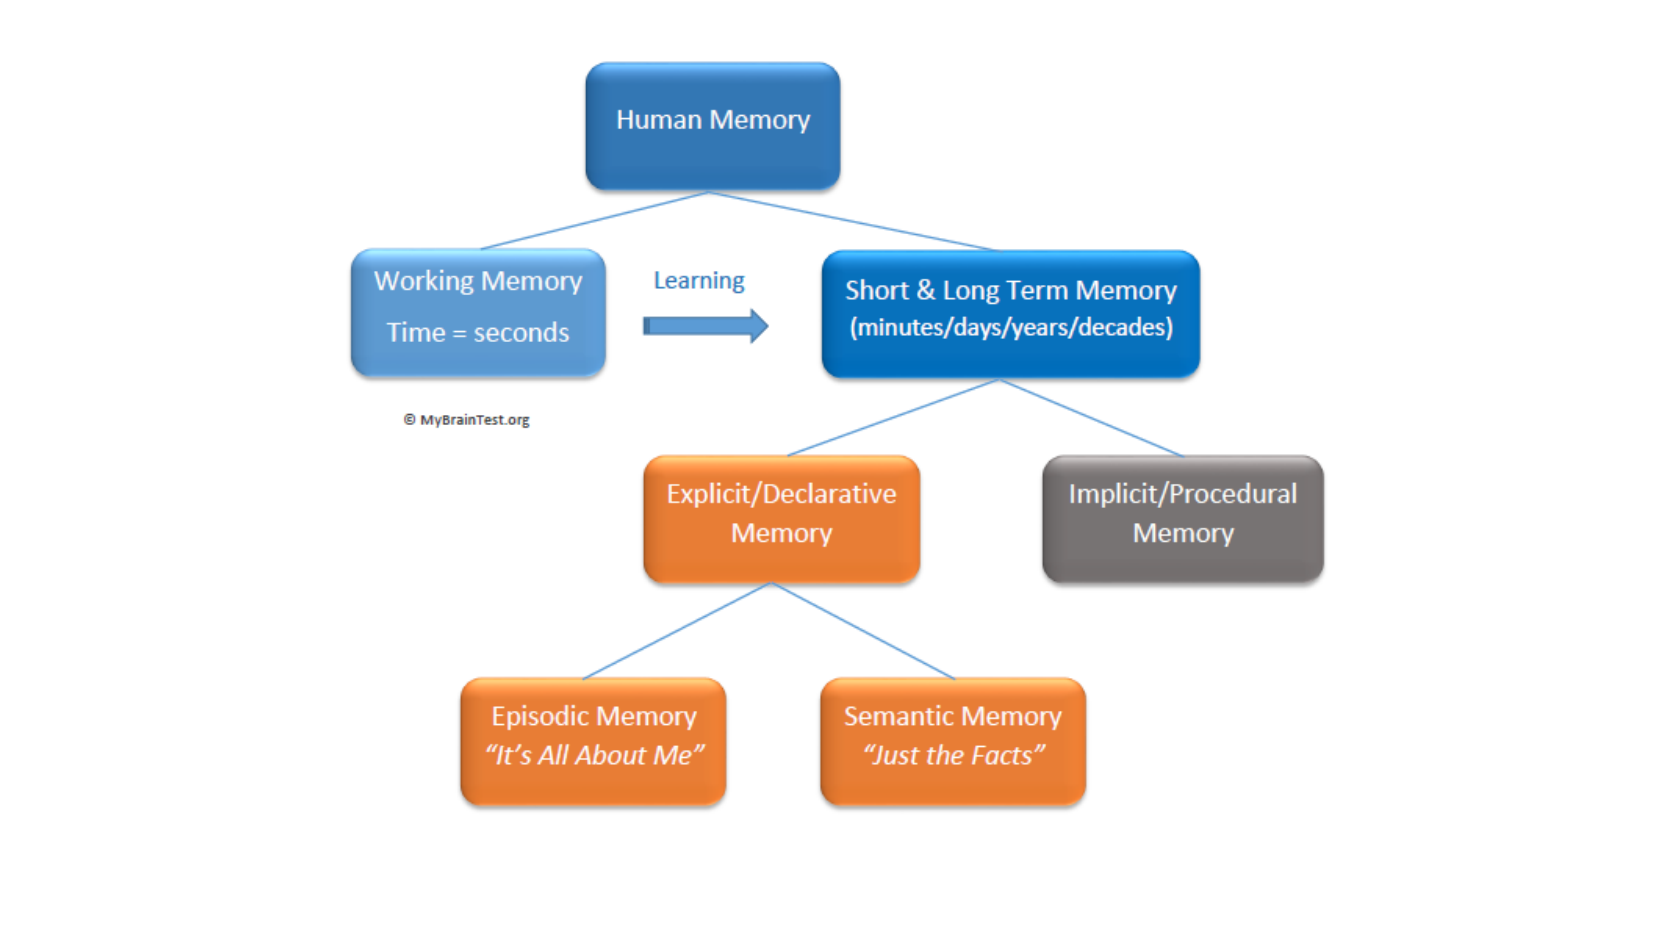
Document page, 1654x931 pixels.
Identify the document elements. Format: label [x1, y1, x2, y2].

picture [320, 32, 1337, 854]
